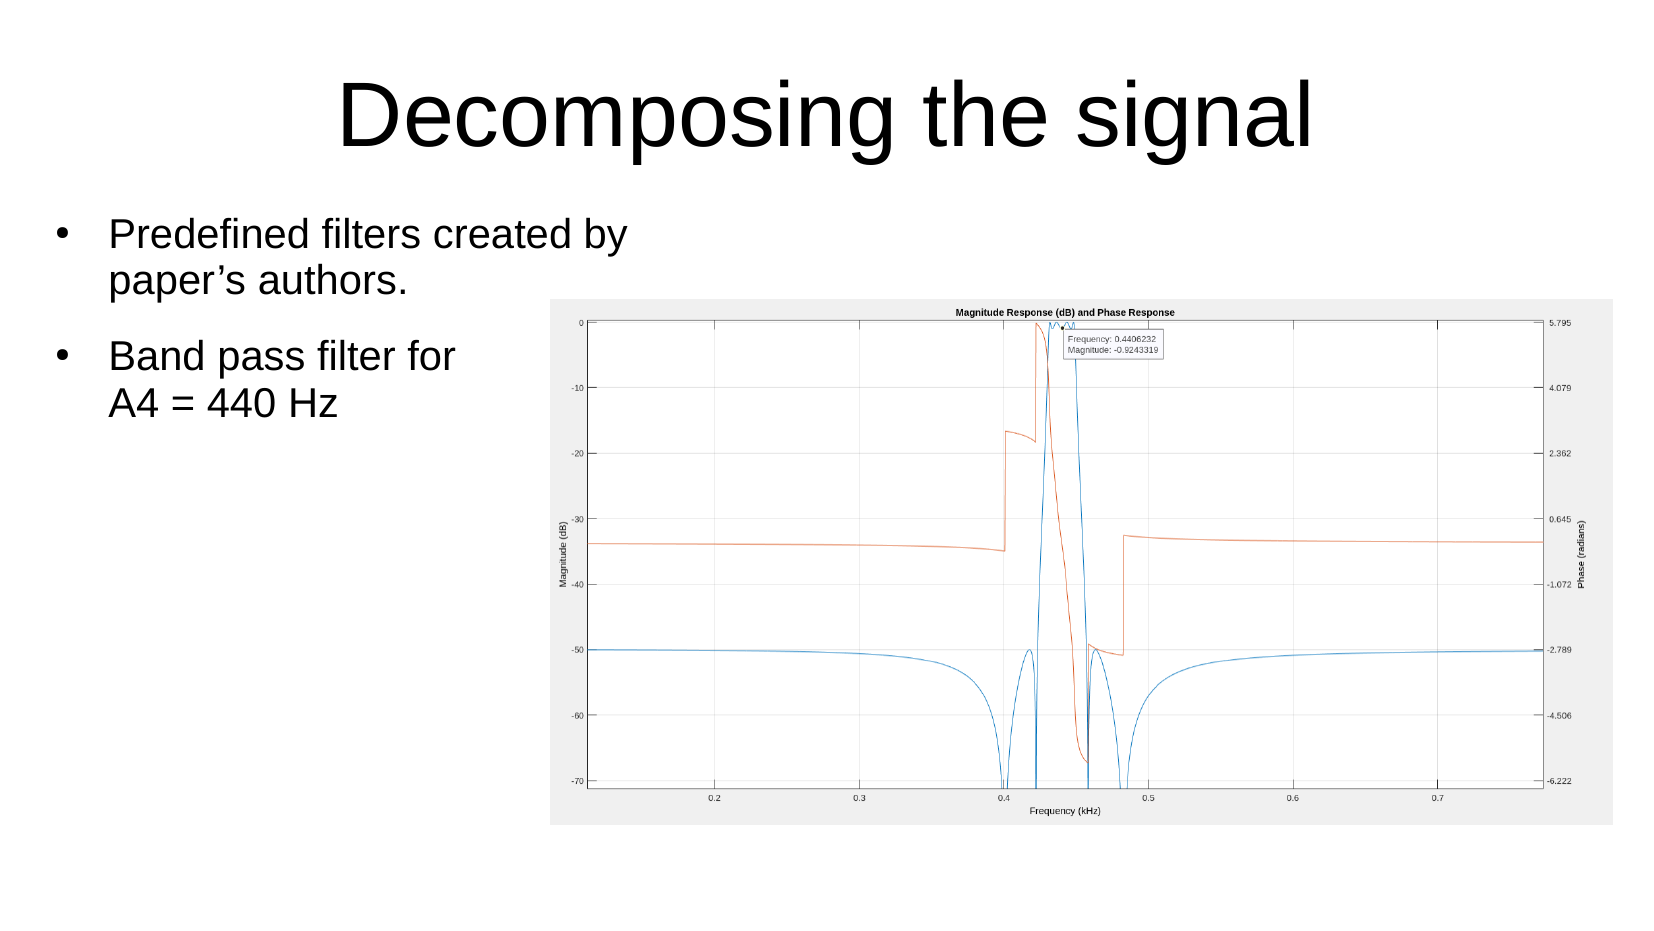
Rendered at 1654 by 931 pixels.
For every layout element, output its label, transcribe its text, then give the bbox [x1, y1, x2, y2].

list Predefined filters created by paper’s authors. Band pass filter for A4 = 440 Hz [37, 210, 630, 751]
picture [550, 299, 1613, 826]
title Decomposing the signal [82, 37, 1571, 193]
